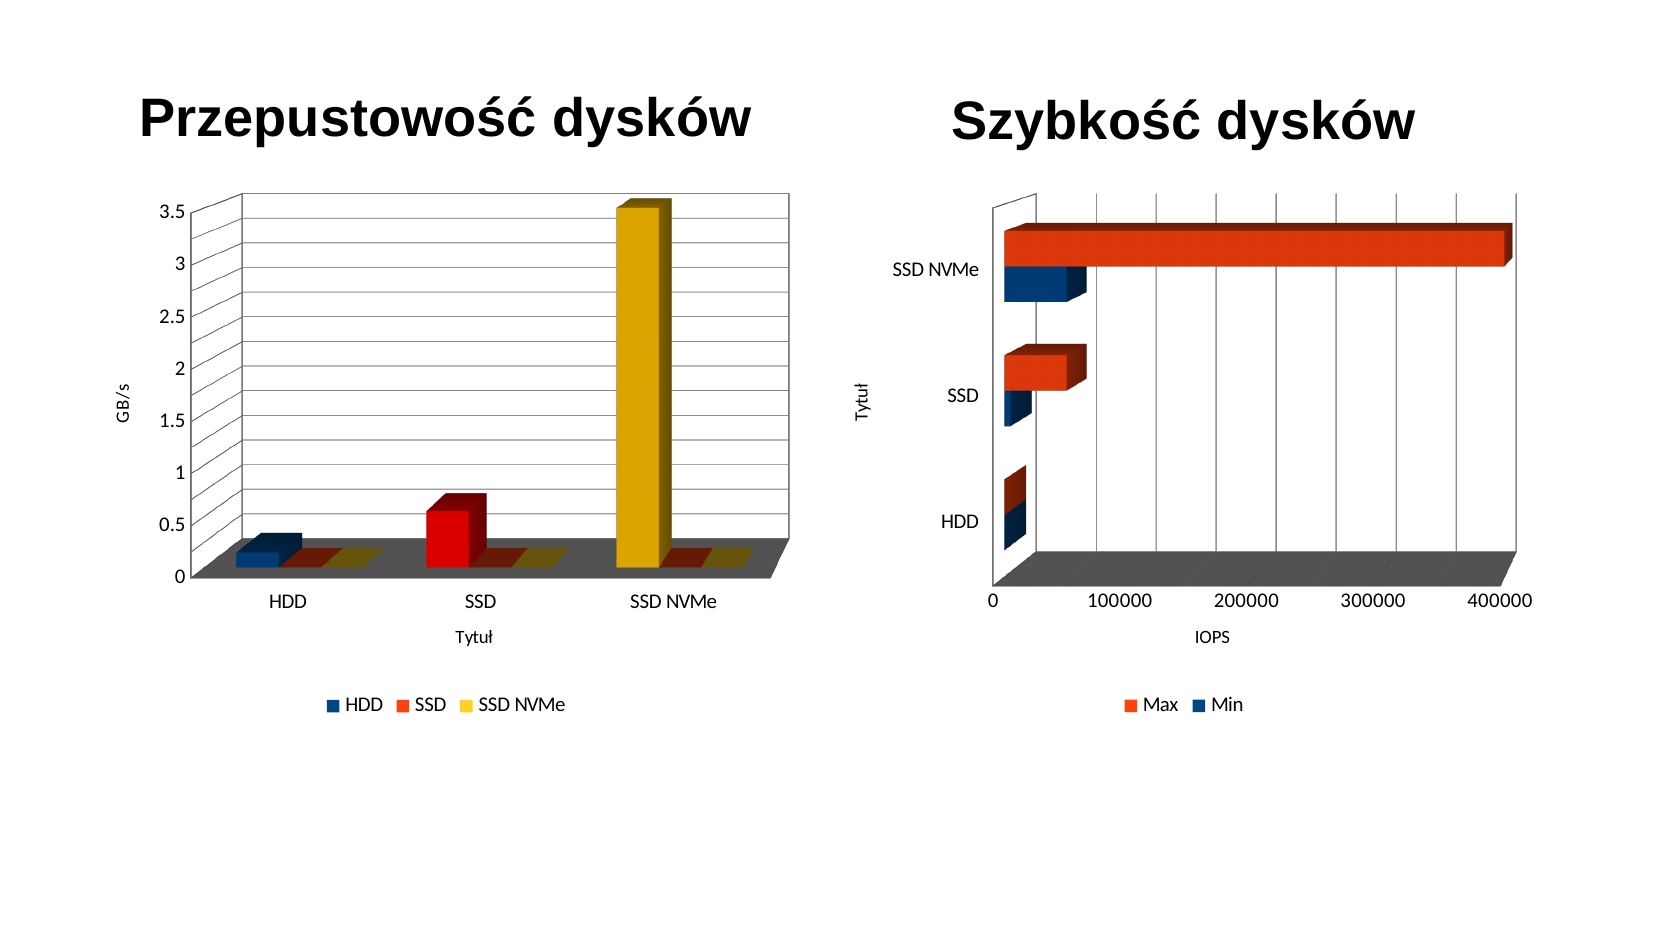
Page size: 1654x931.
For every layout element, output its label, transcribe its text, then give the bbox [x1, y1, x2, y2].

title Szybkość dysków [826, 85, 1542, 151]
chart [82, 182, 809, 723]
chart [821, 182, 1548, 723]
title Przepustowość dysków [88, 81, 804, 148]
